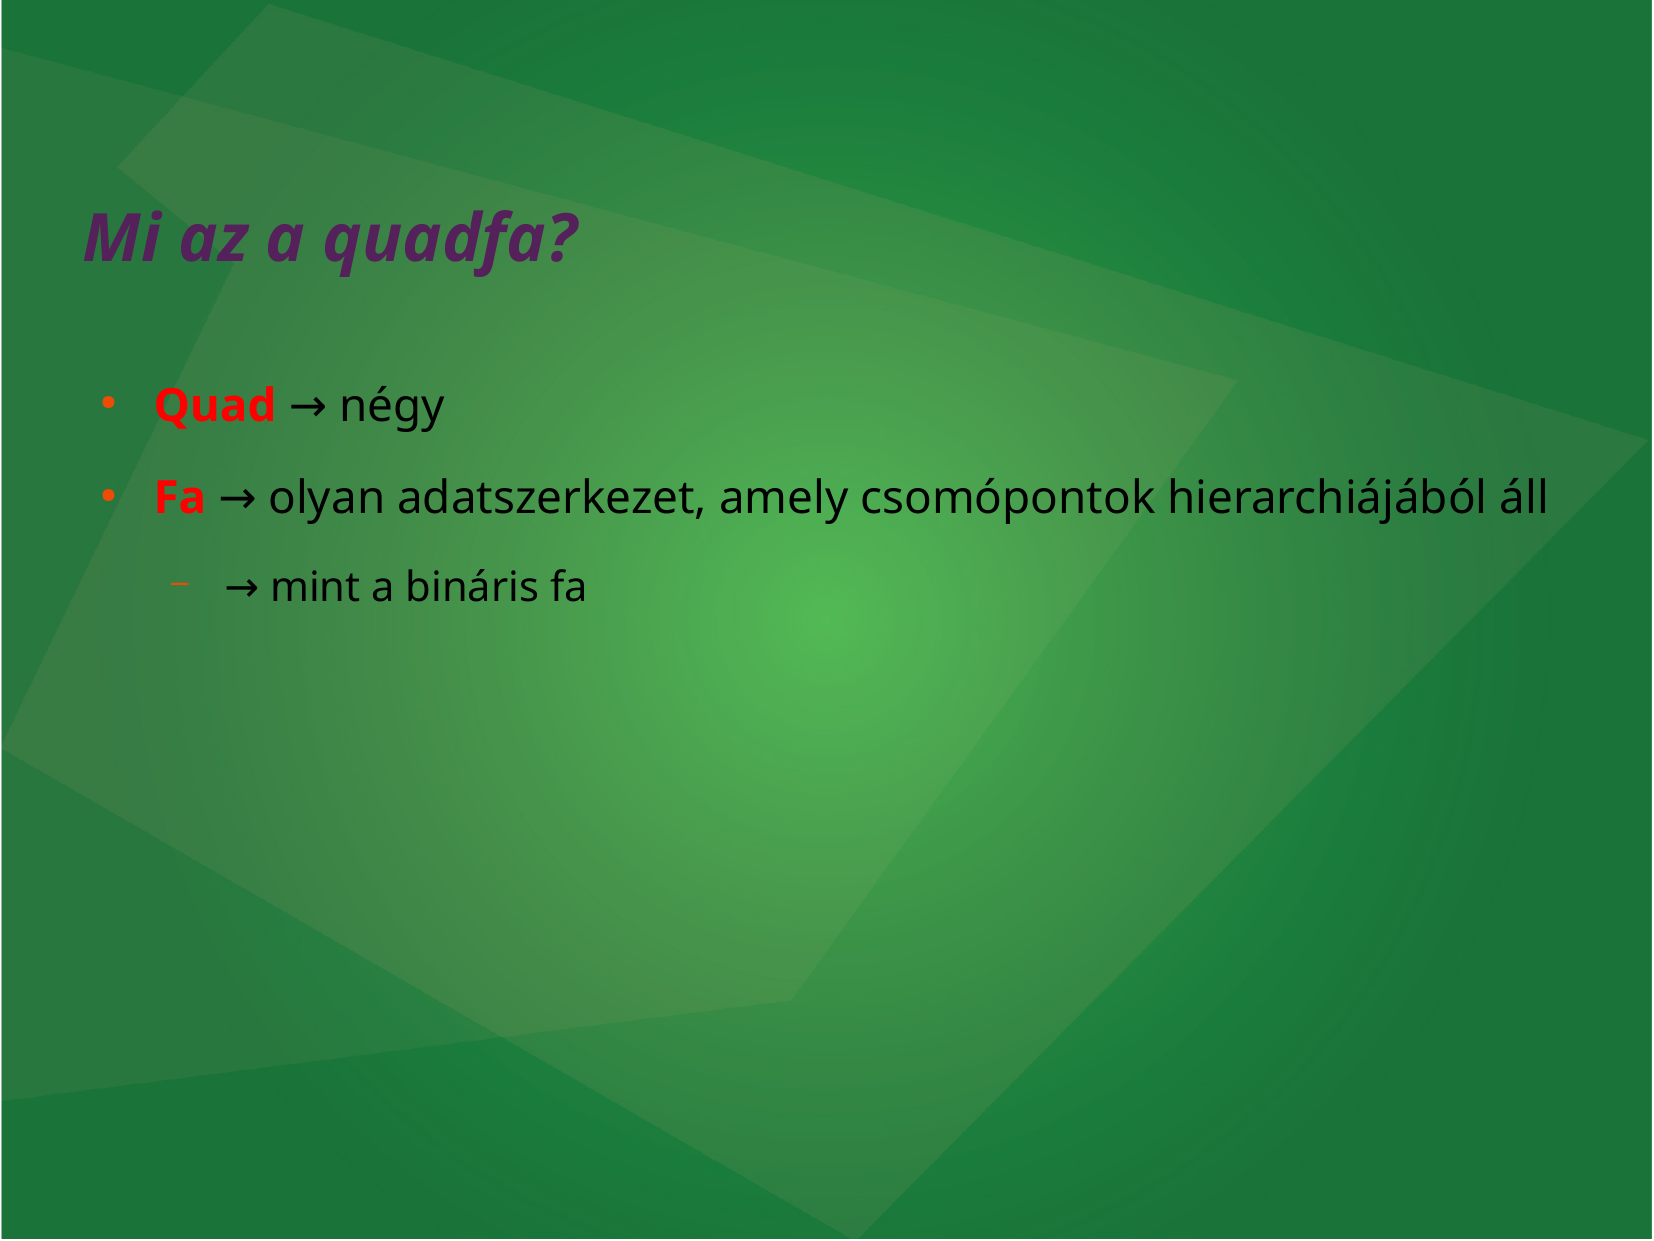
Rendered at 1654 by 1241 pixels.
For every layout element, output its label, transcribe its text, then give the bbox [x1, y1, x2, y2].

title Mi az a quadfa? [82, 139, 1571, 332]
picture [0, 0, 1652, 1241]
list Quad → négy Fa → olyan adatszerkezet, amely csomópontok hierarchiájából áll → mint a bináris fa [82, 372, 1571, 1013]
